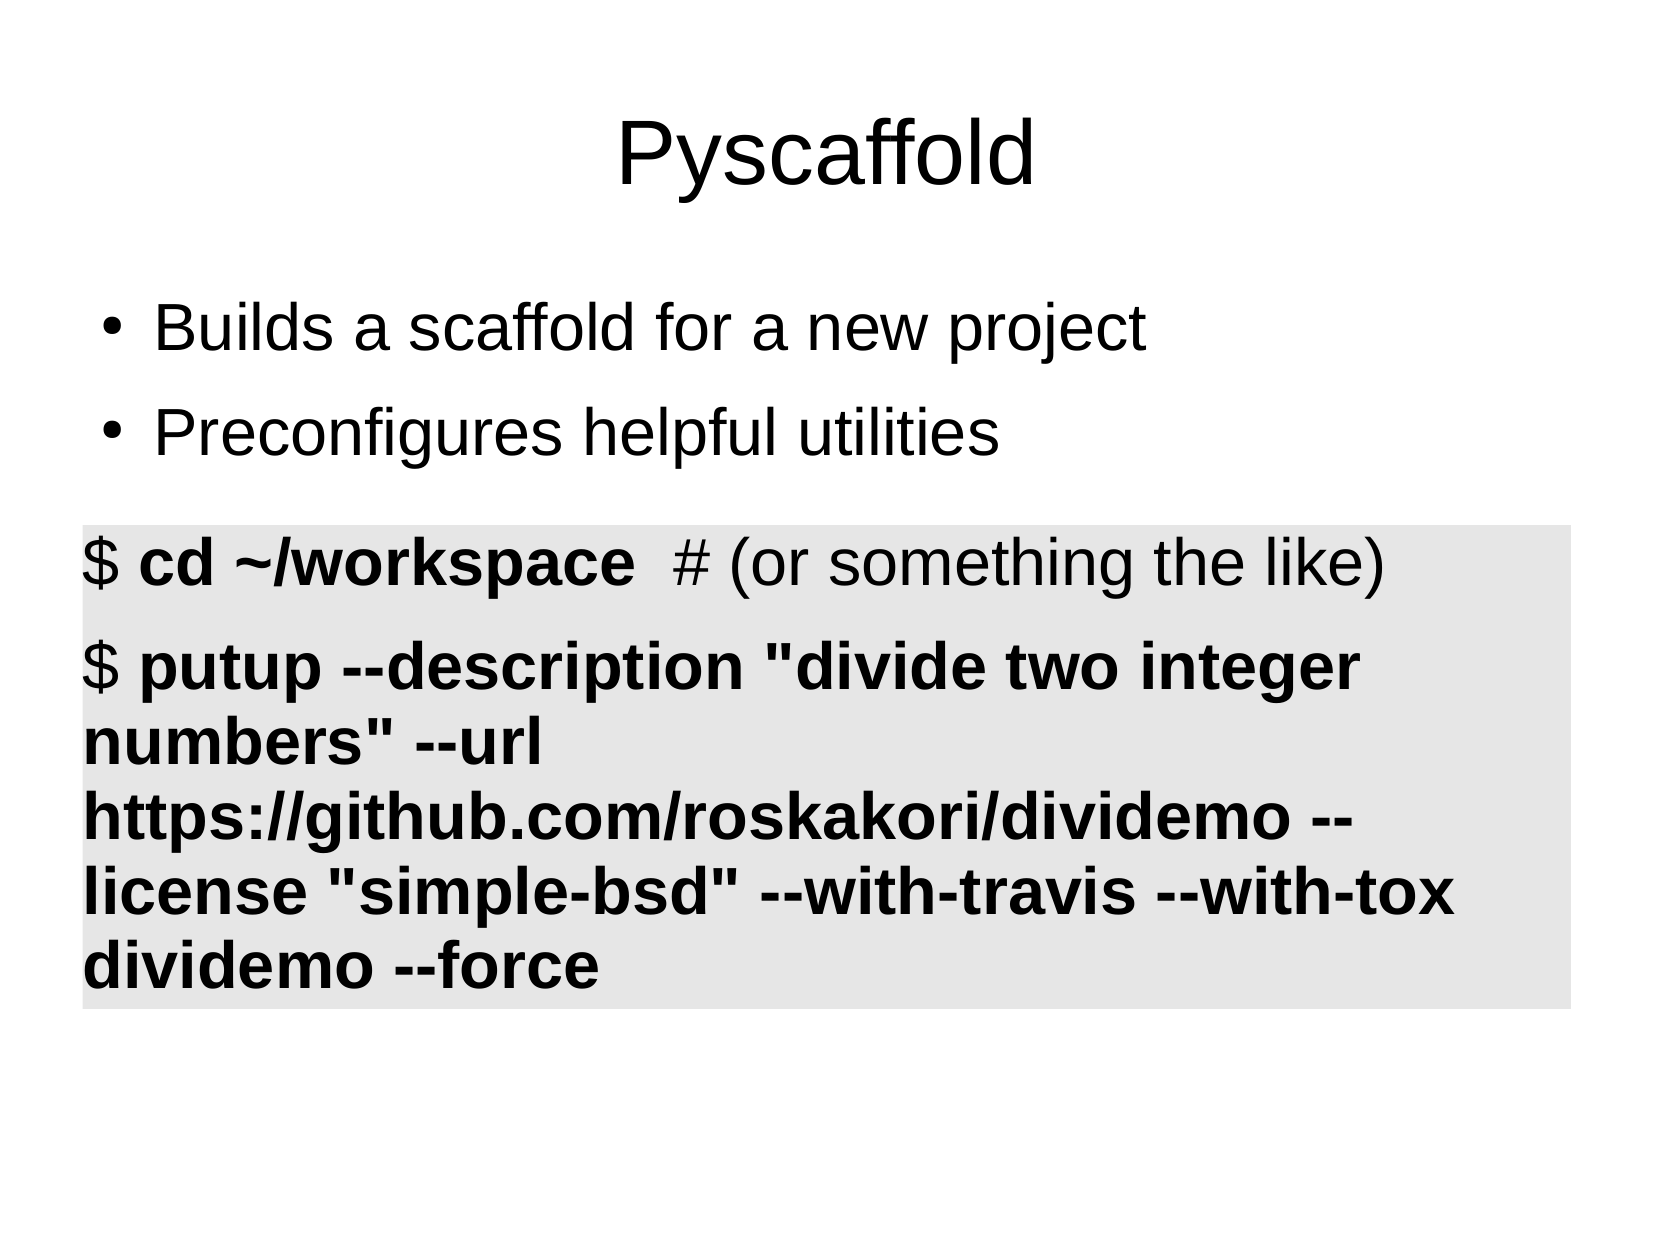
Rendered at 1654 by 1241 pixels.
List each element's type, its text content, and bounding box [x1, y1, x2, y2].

list Builds a scaffold for a new project Preconfigures helpful utilities [82, 290, 1571, 525]
title Pyscaffold [82, 49, 1571, 257]
list $ cd ~/workspace # (or something the like) $ putup --description "divide two integer numbers" --url https://github.com/roskakori/dividemo --license "simple-bsd" --with-travis --with-tox dividemo --force [82, 525, 1571, 1009]
